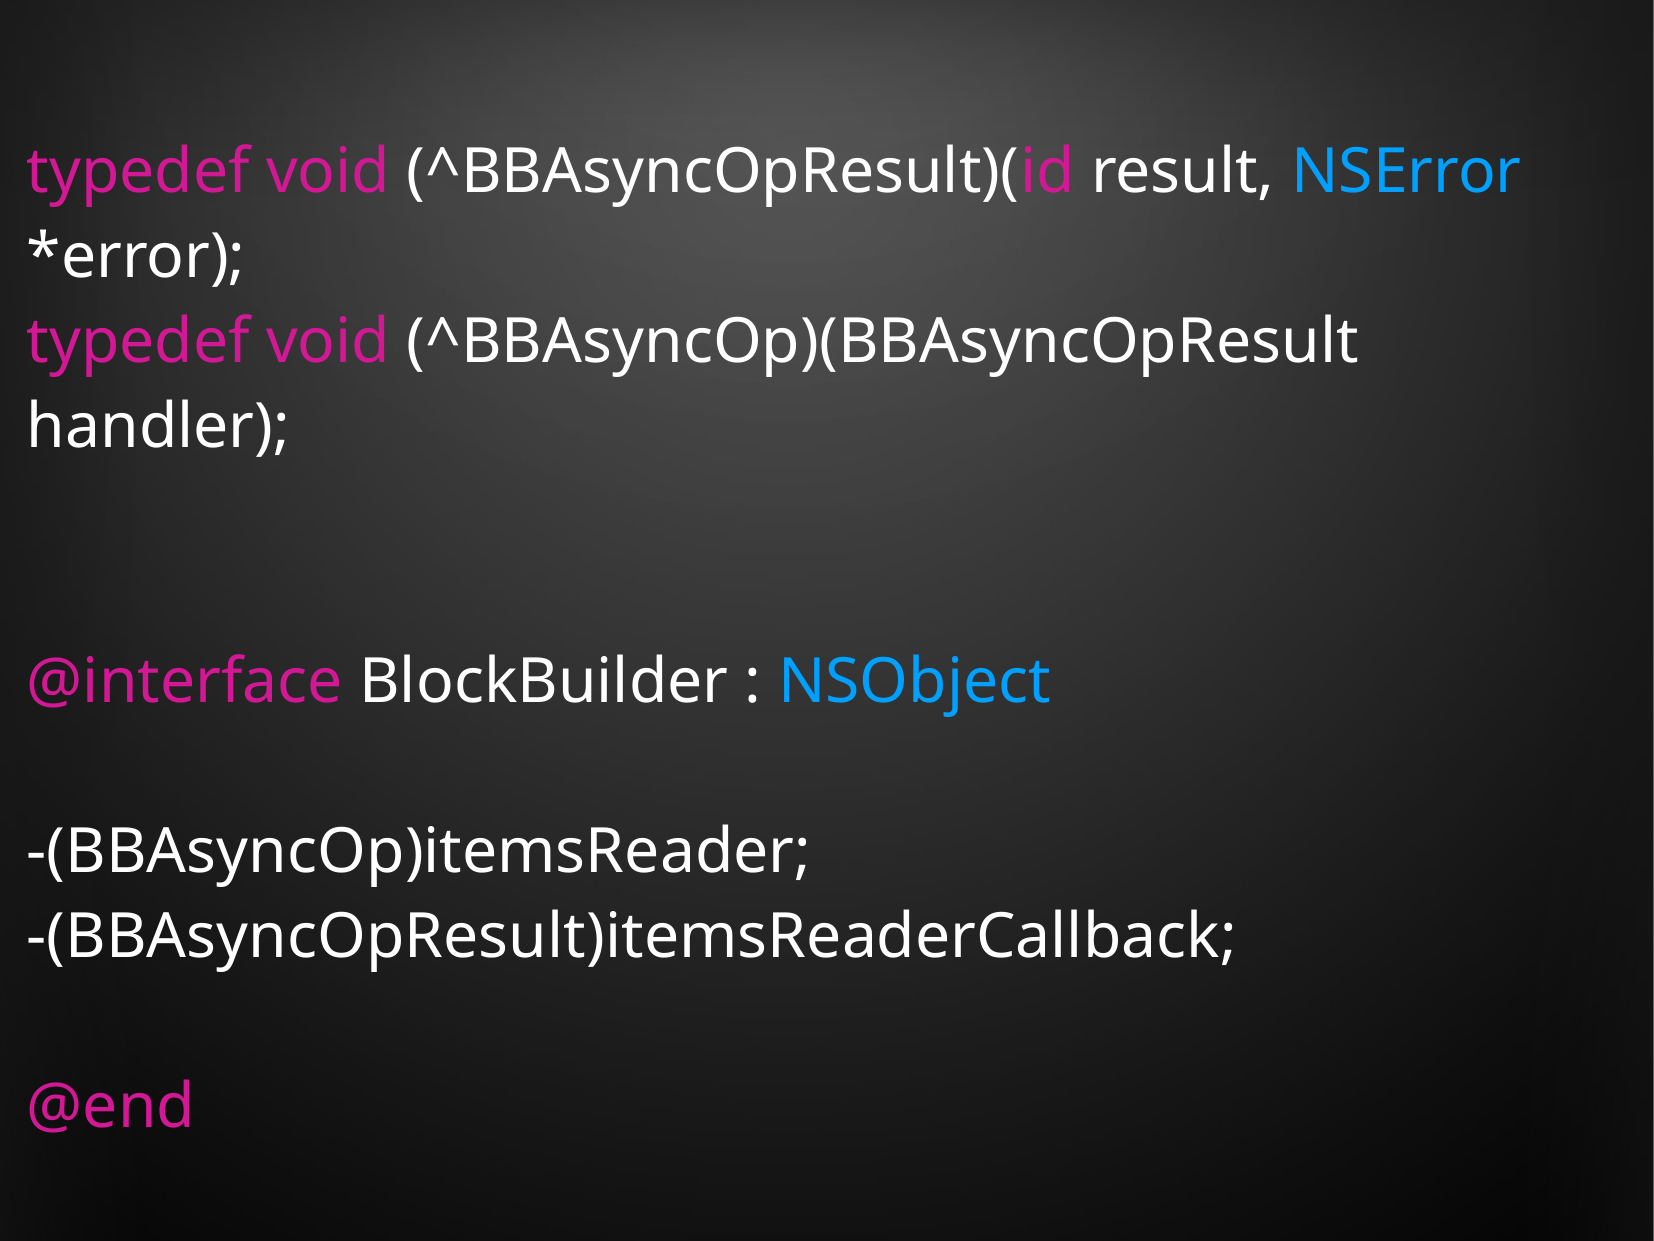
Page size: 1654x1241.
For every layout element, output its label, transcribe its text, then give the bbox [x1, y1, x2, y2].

picture [0, 0, 1654, 1241]
text_box typedef void (^BBAsyncOpResult)(id result, NSError *error); typedef void (^BBAsyncOp)(BBAsyncOpResult handler); @interface BlockBuilder : NSObject -(BBAsyncOp)itemsReader; -(BBAsyncOpResult)itemsReaderCallback; @end [11, 118, 1654, 1055]
